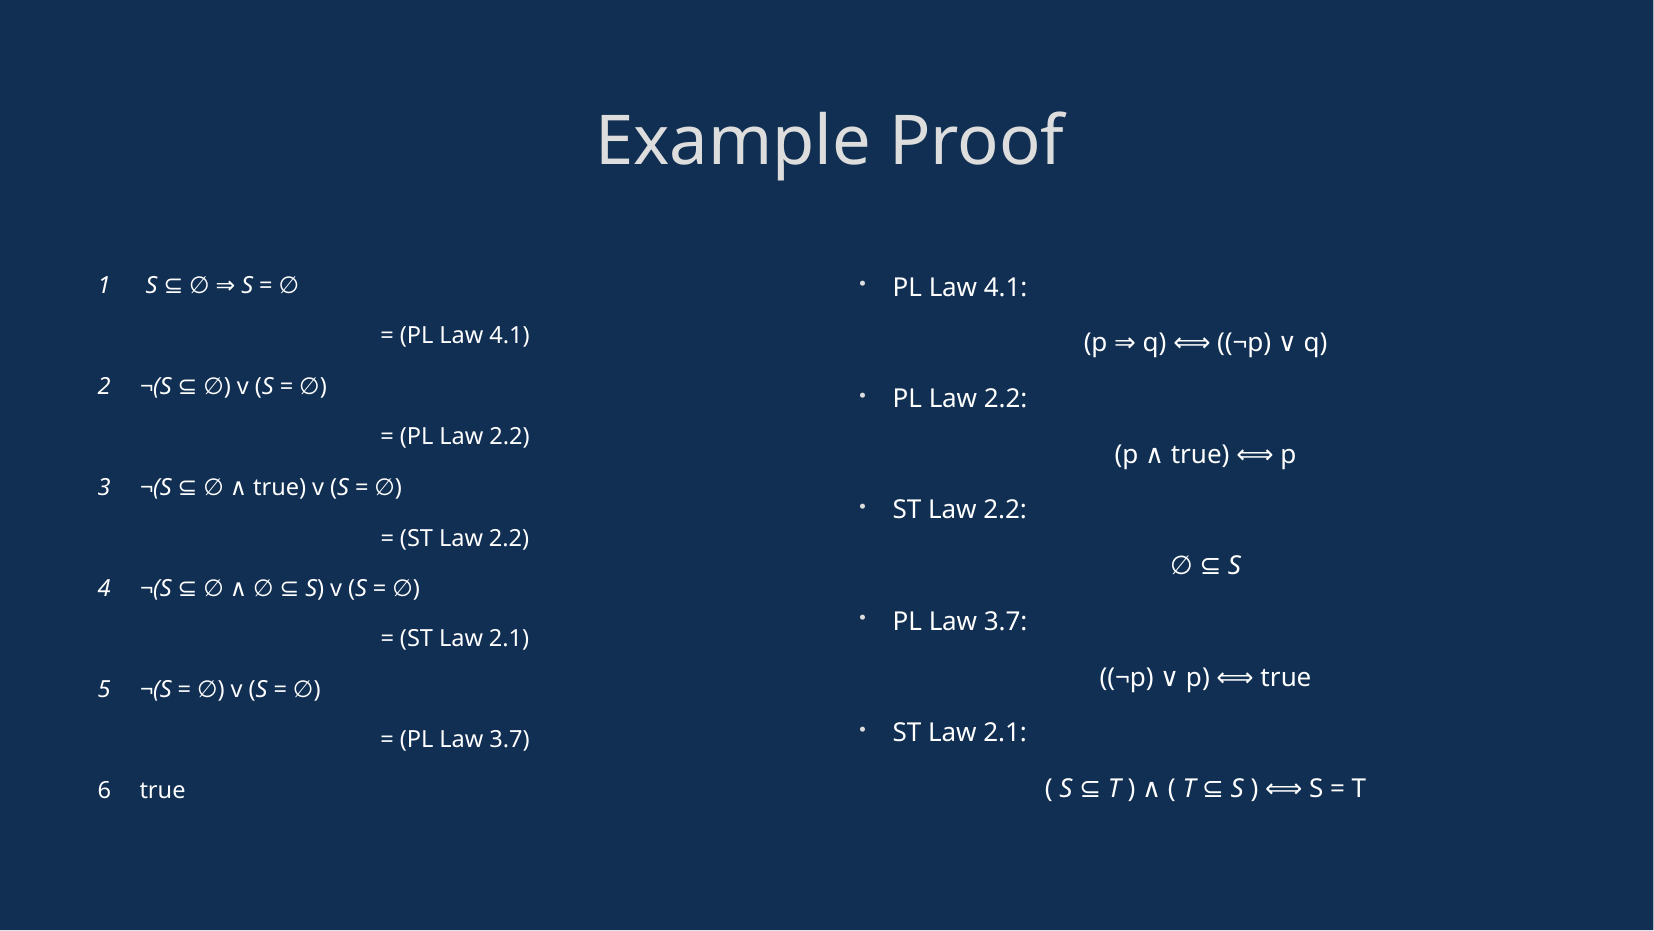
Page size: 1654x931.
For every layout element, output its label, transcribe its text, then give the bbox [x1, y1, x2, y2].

list PL Law 4.1: (p ⇒ q) ⟺ ((¬p) ∨ q) PL Law 2.2: (p ∧ true) ⟺ p ST Law 2.2: ∅ ⊆ S PL Law 3.7: ((¬p) ∨ p) ⟺ true ST Law 2.1: ( S ⊆ T ) ∧ ( T ⊆ S ) ⟺ S = T [848, 268, 1563, 806]
list 1 S ⊆ ∅ ⇒ S = ∅ = (PL Law 4.1) 2 ¬(S ⊆ ∅) v (S = ∅) = (PL Law 2.2) 3 ¬(S ⊆ ∅ ∧ true) v (S = ∅) = (ST Law 2.2) 4 ¬(S ⊆ ∅ ∧ ∅ ⊆ S) v (S = ∅) = (ST Law 2.1) 5 ¬(S = ∅) v (S = ∅) = (PL Law 3.7) 6 true [97, 268, 813, 806]
title Example Proof [97, 56, 1563, 220]
